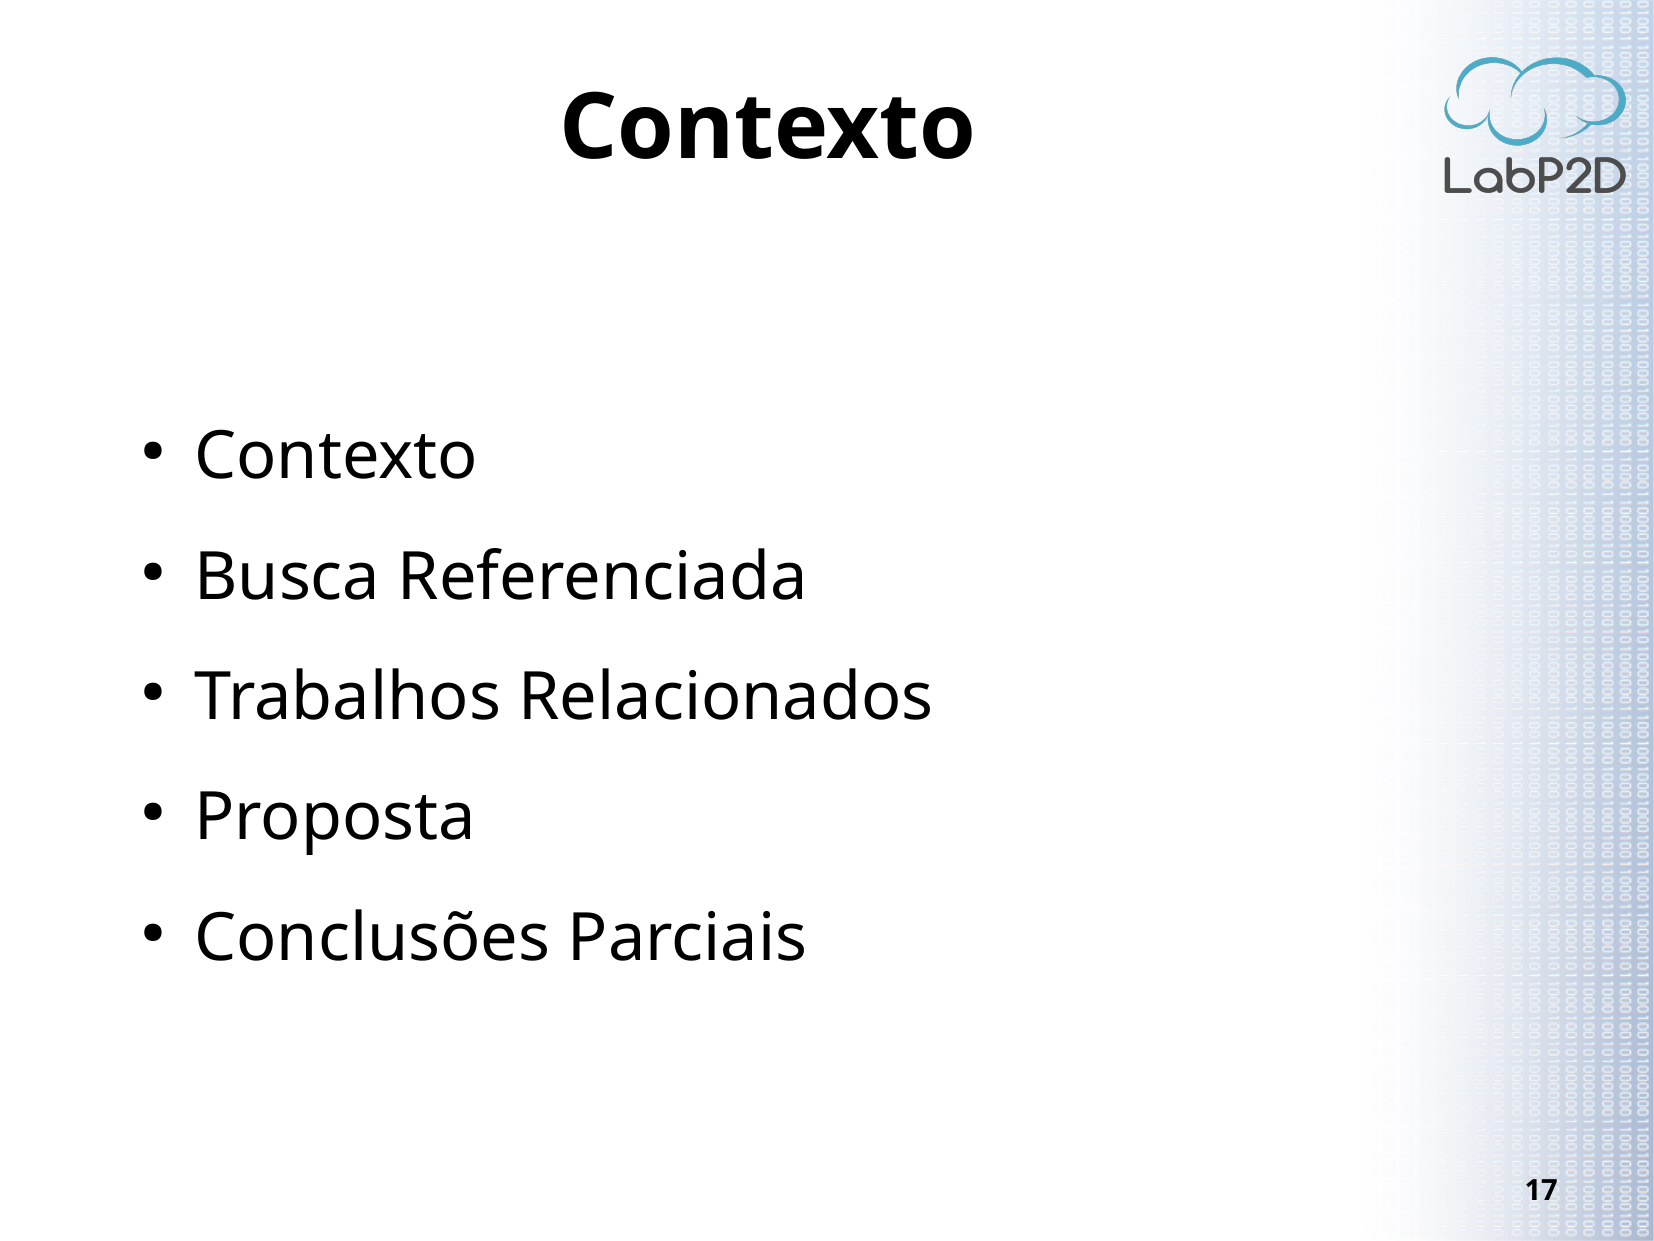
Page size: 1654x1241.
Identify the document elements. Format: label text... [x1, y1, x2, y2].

list Contexto Busca Referenciada Trabalhos Relacionados Proposta Conclusões Parciais [123, 271, 1406, 1116]
picture [1360, 1, 1654, 1240]
title Contexto [82, 19, 1453, 227]
